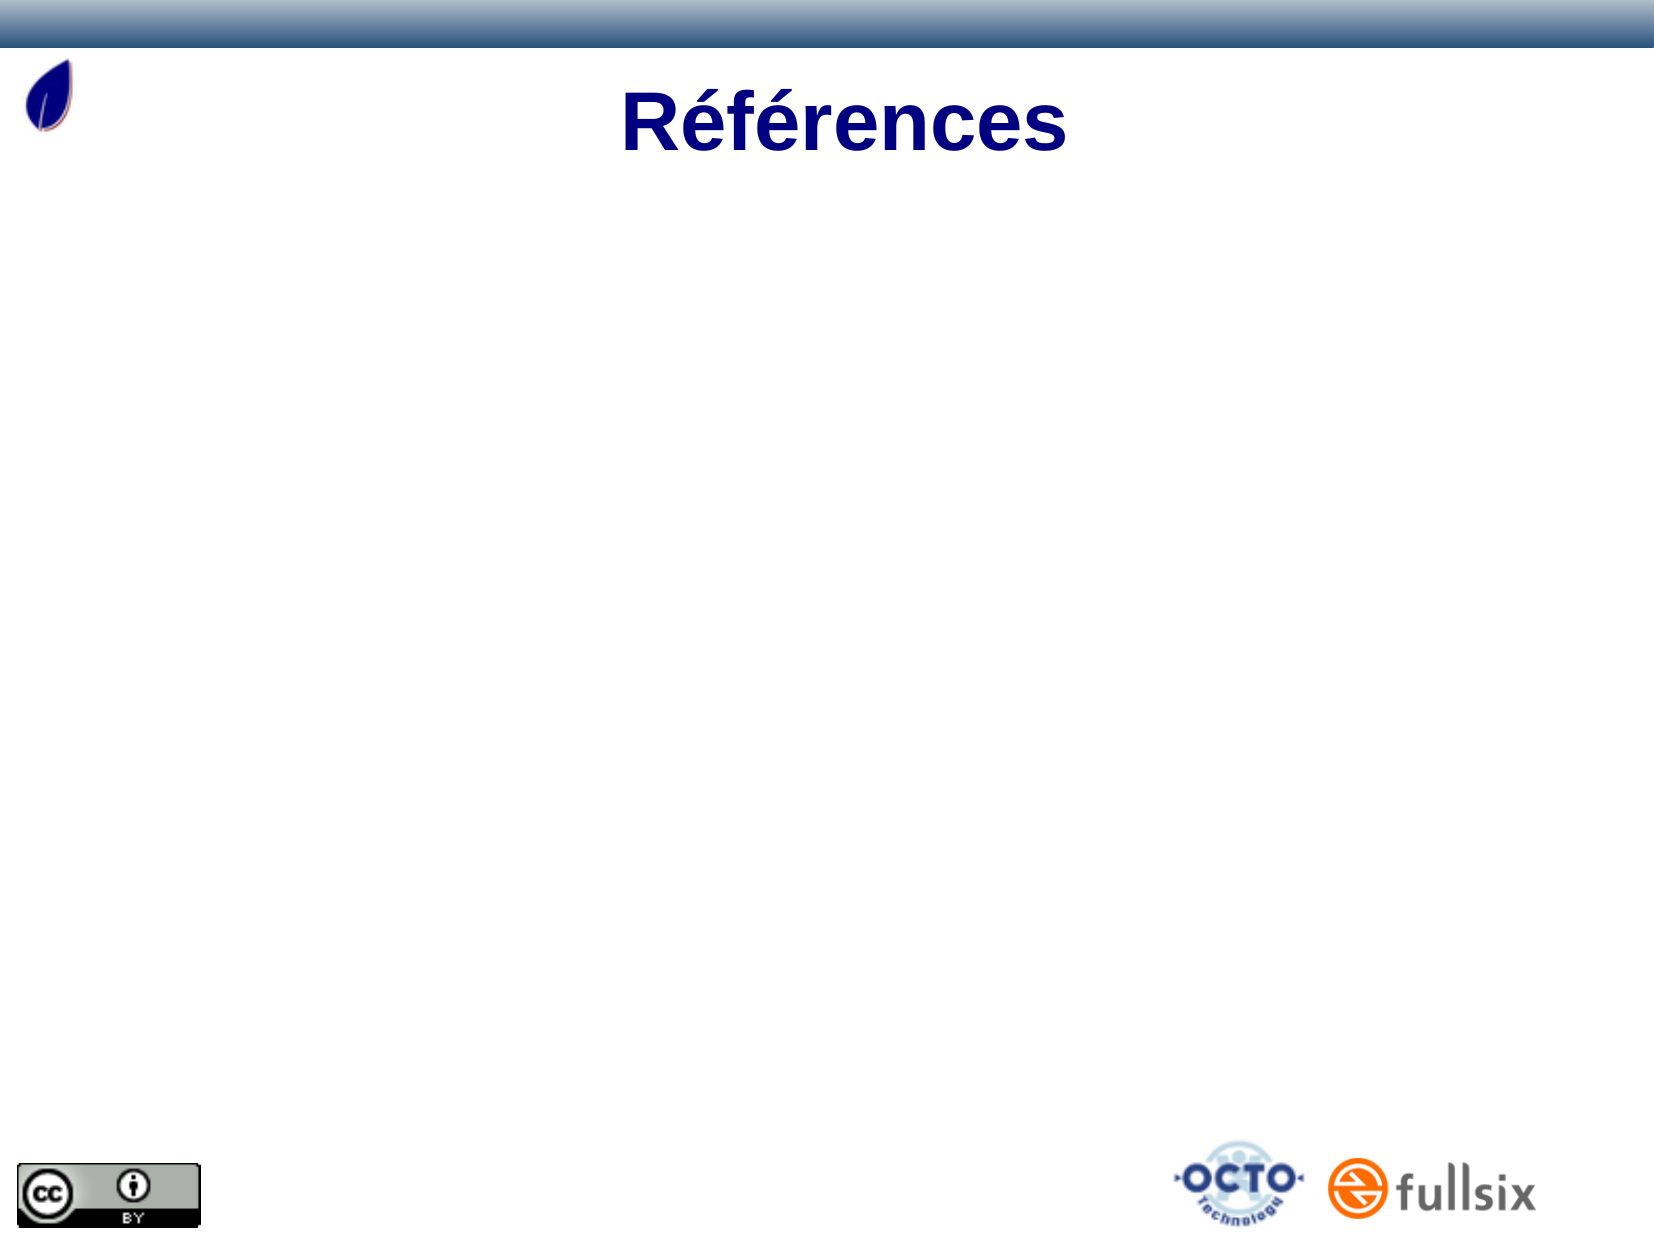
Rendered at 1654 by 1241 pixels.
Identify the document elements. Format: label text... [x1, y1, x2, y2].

title Références [156, 55, 1534, 188]
picture [1166, 1138, 1313, 1235]
picture [1328, 1158, 1536, 1219]
picture [17, 1163, 201, 1228]
picture [14, 55, 89, 136]
